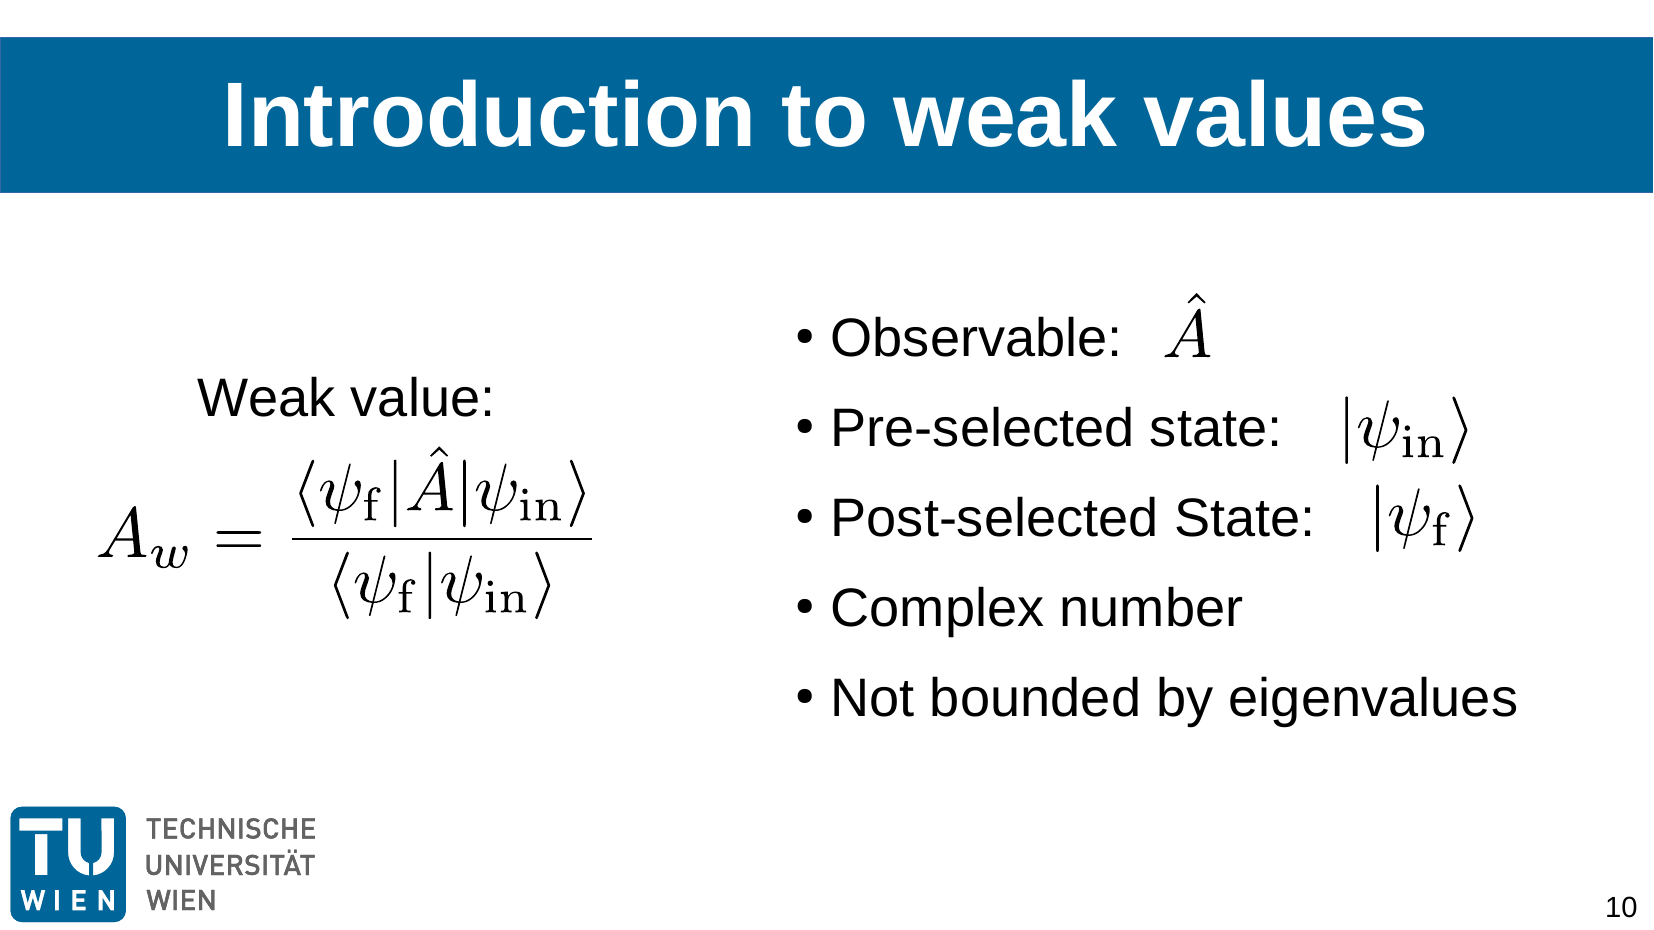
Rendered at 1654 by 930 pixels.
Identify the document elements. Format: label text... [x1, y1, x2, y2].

picture [1319, 384, 1485, 566]
picture [195, 434, 606, 630]
list Weak value: [197, 367, 503, 436]
picture [1155, 270, 1231, 382]
title Introduction to weak values [0, 37, 1653, 193]
list Observable: Pre-selected state: Post-selected State: Complex number Not bounded by eigenvalues [795, 217, 1571, 757]
picture [96, 462, 189, 590]
